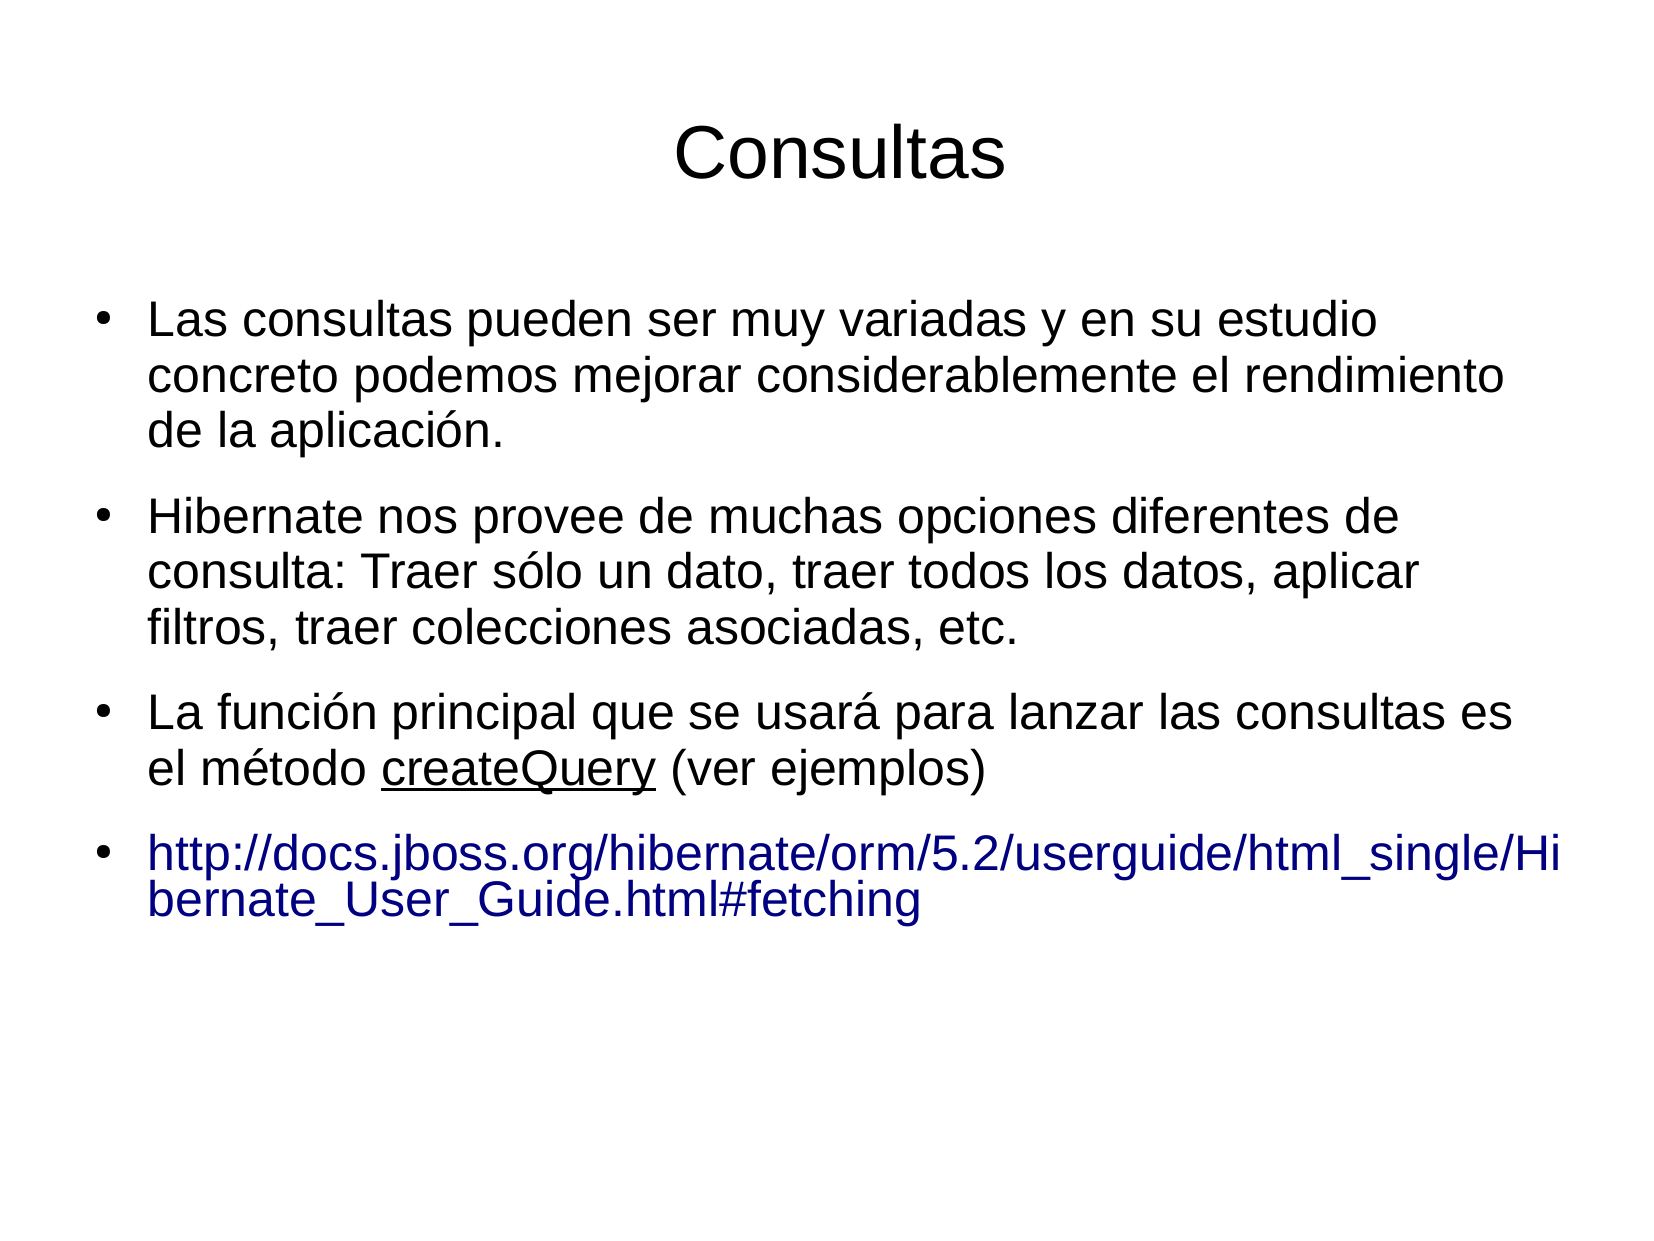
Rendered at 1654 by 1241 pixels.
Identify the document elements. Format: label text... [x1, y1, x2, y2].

title Consultas [82, 49, 1571, 257]
list Las consultas pueden ser muy variadas y en su estudio concreto podemos mejorar considerablemente el rendimiento de la aplicación. Hibernate nos provee de muchas opciones diferentes de consulta: Traer sólo un dato, traer todos los datos, aplicar filtros, traer colecciones asociadas, etc. La función principal que se usará para lanzar las consultas es el método createQuery (ver ejemplos) http://docs.jboss.org/hibernate/orm/5.2/userguide/html_single/Hibernate_User_Guide.html#fetching [76, 291, 1565, 1110]
